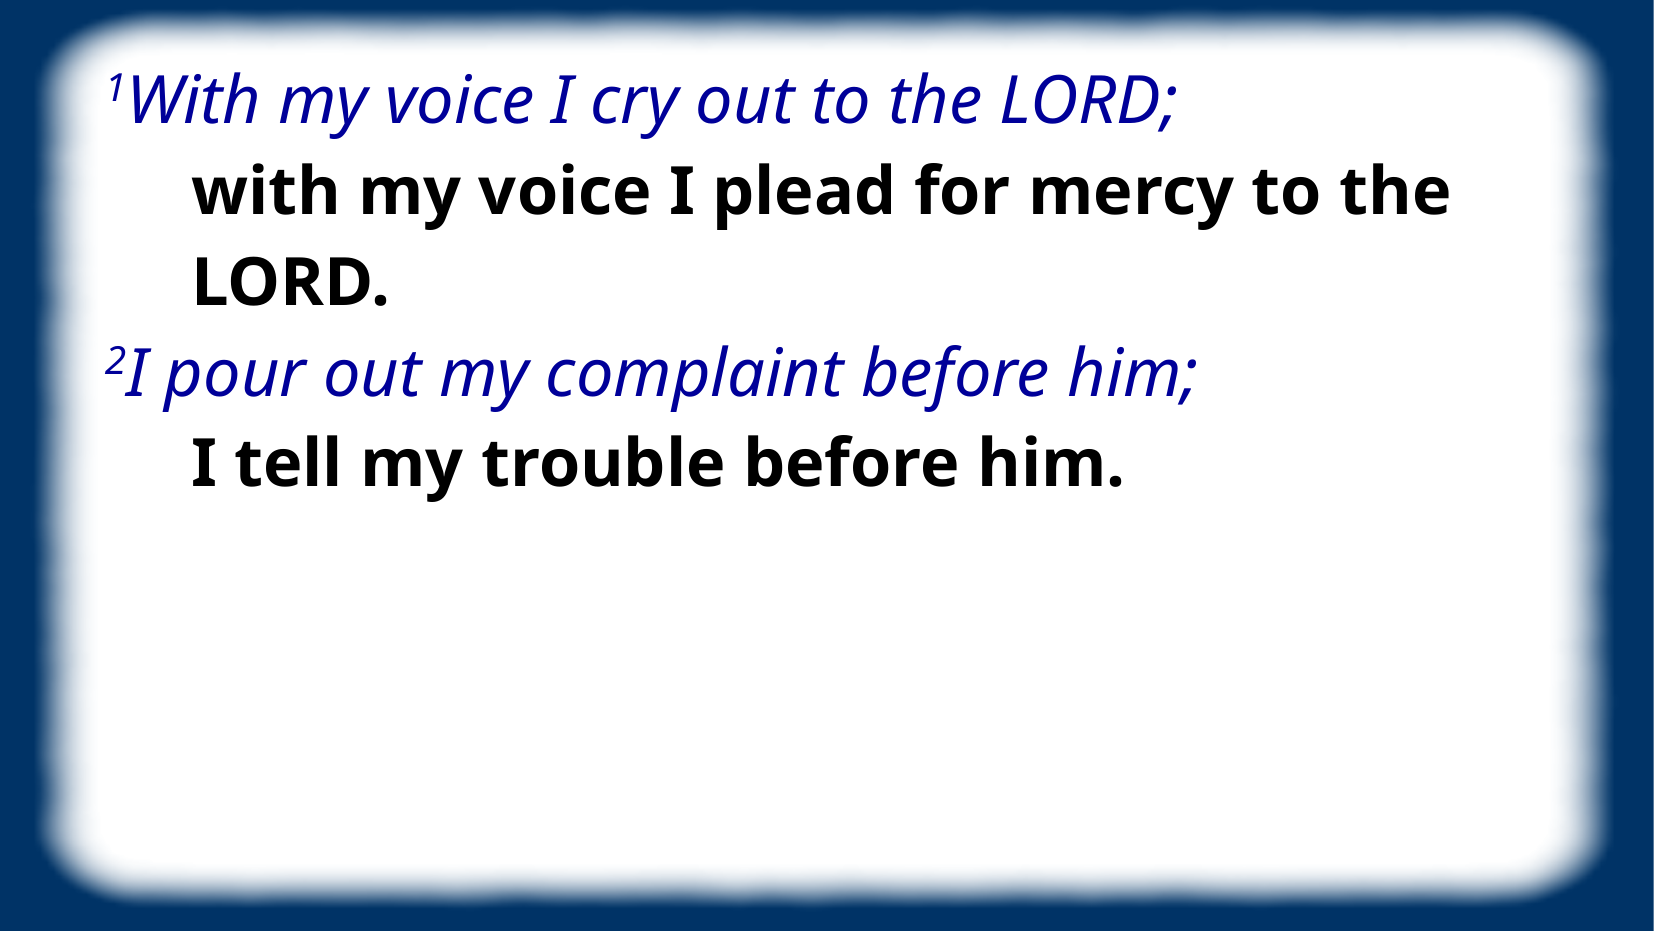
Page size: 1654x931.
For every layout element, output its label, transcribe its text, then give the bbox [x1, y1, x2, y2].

picture [0, 0, 1654, 931]
text_box 1With my voice I cry out to the LORD; with my voice I plead for mercy to the LORD. 2I pour out my complaint before him; I tell my trouble before him. [90, 45, 1561, 504]
